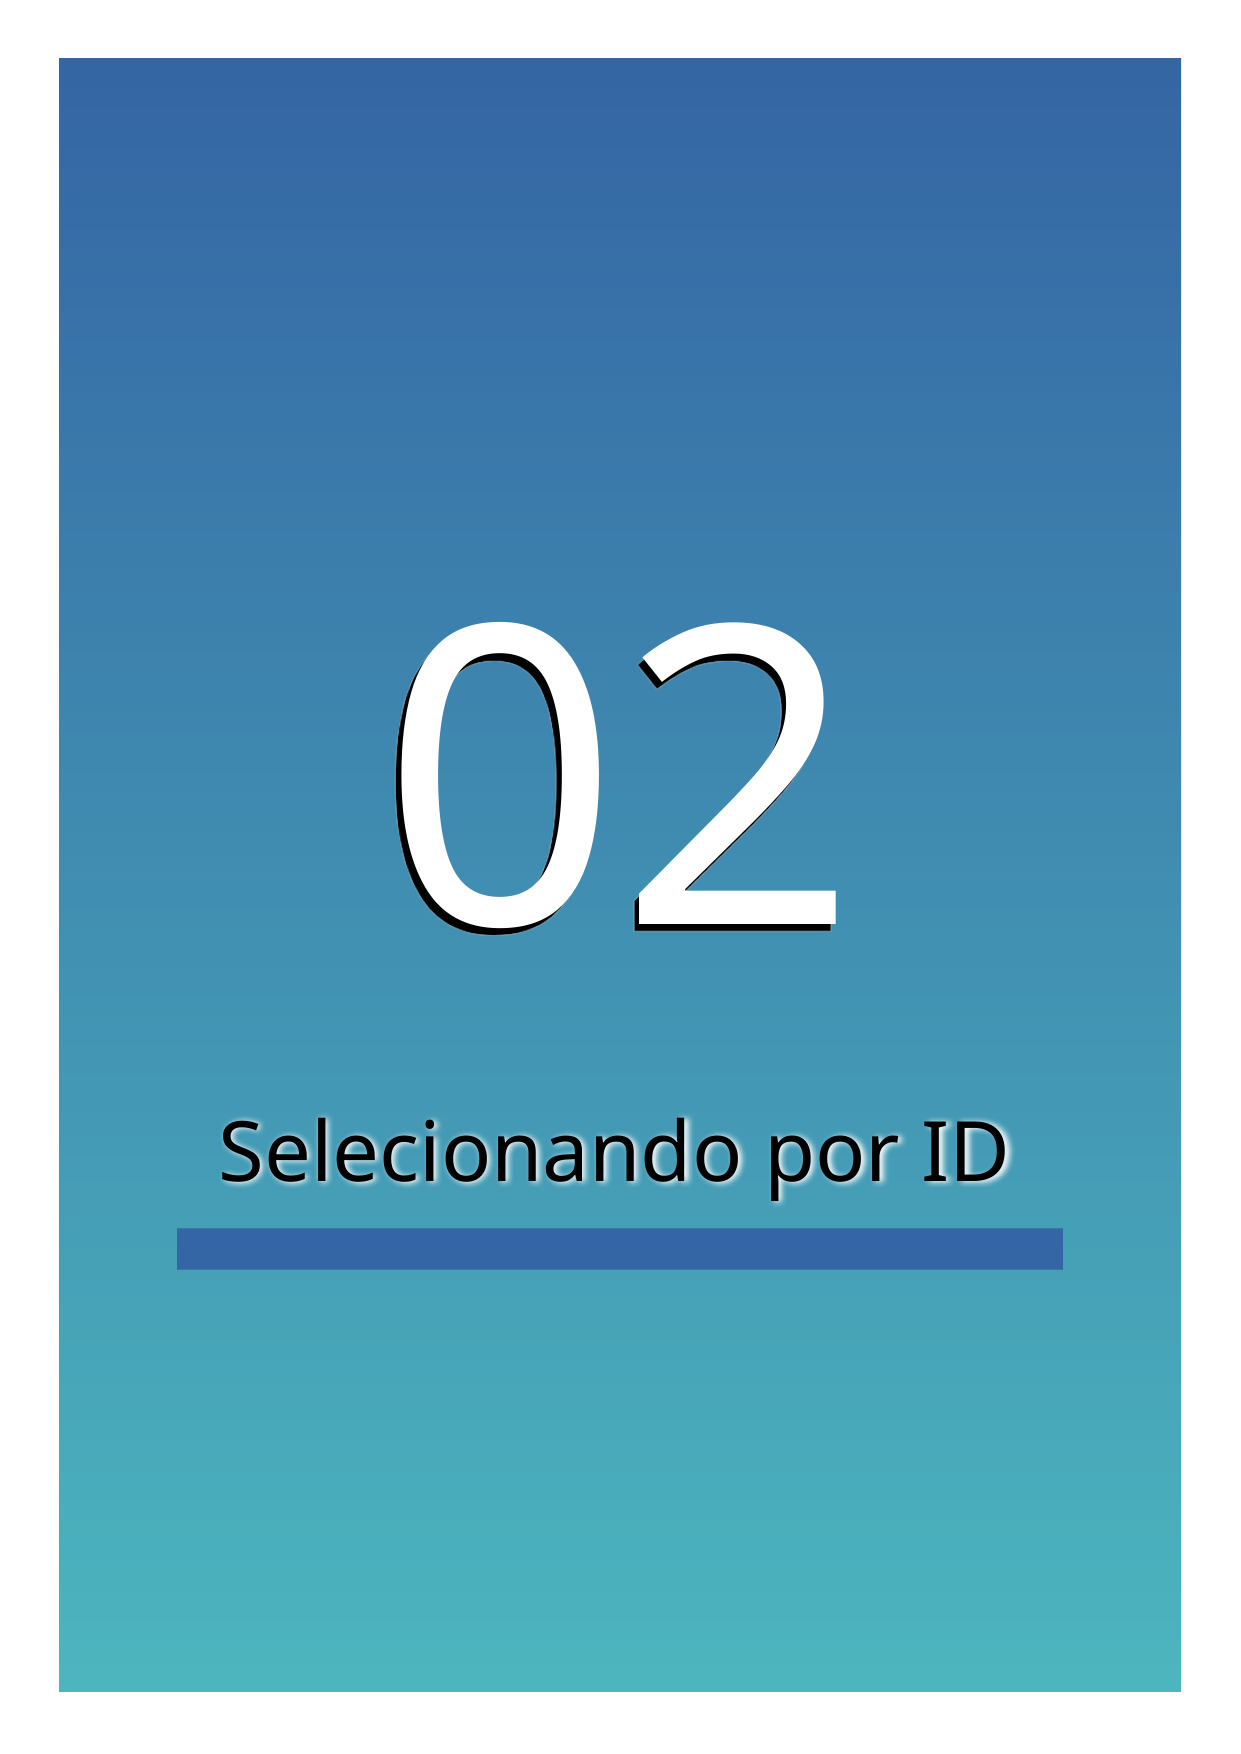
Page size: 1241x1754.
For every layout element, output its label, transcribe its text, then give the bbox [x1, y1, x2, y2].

text_box [59, 1057, 1182, 1692]
text_box [59, 58, 1182, 468]
list Selecionando por ID [59, 1092, 1123, 1241]
title 02 [59, 468, 1182, 1057]
